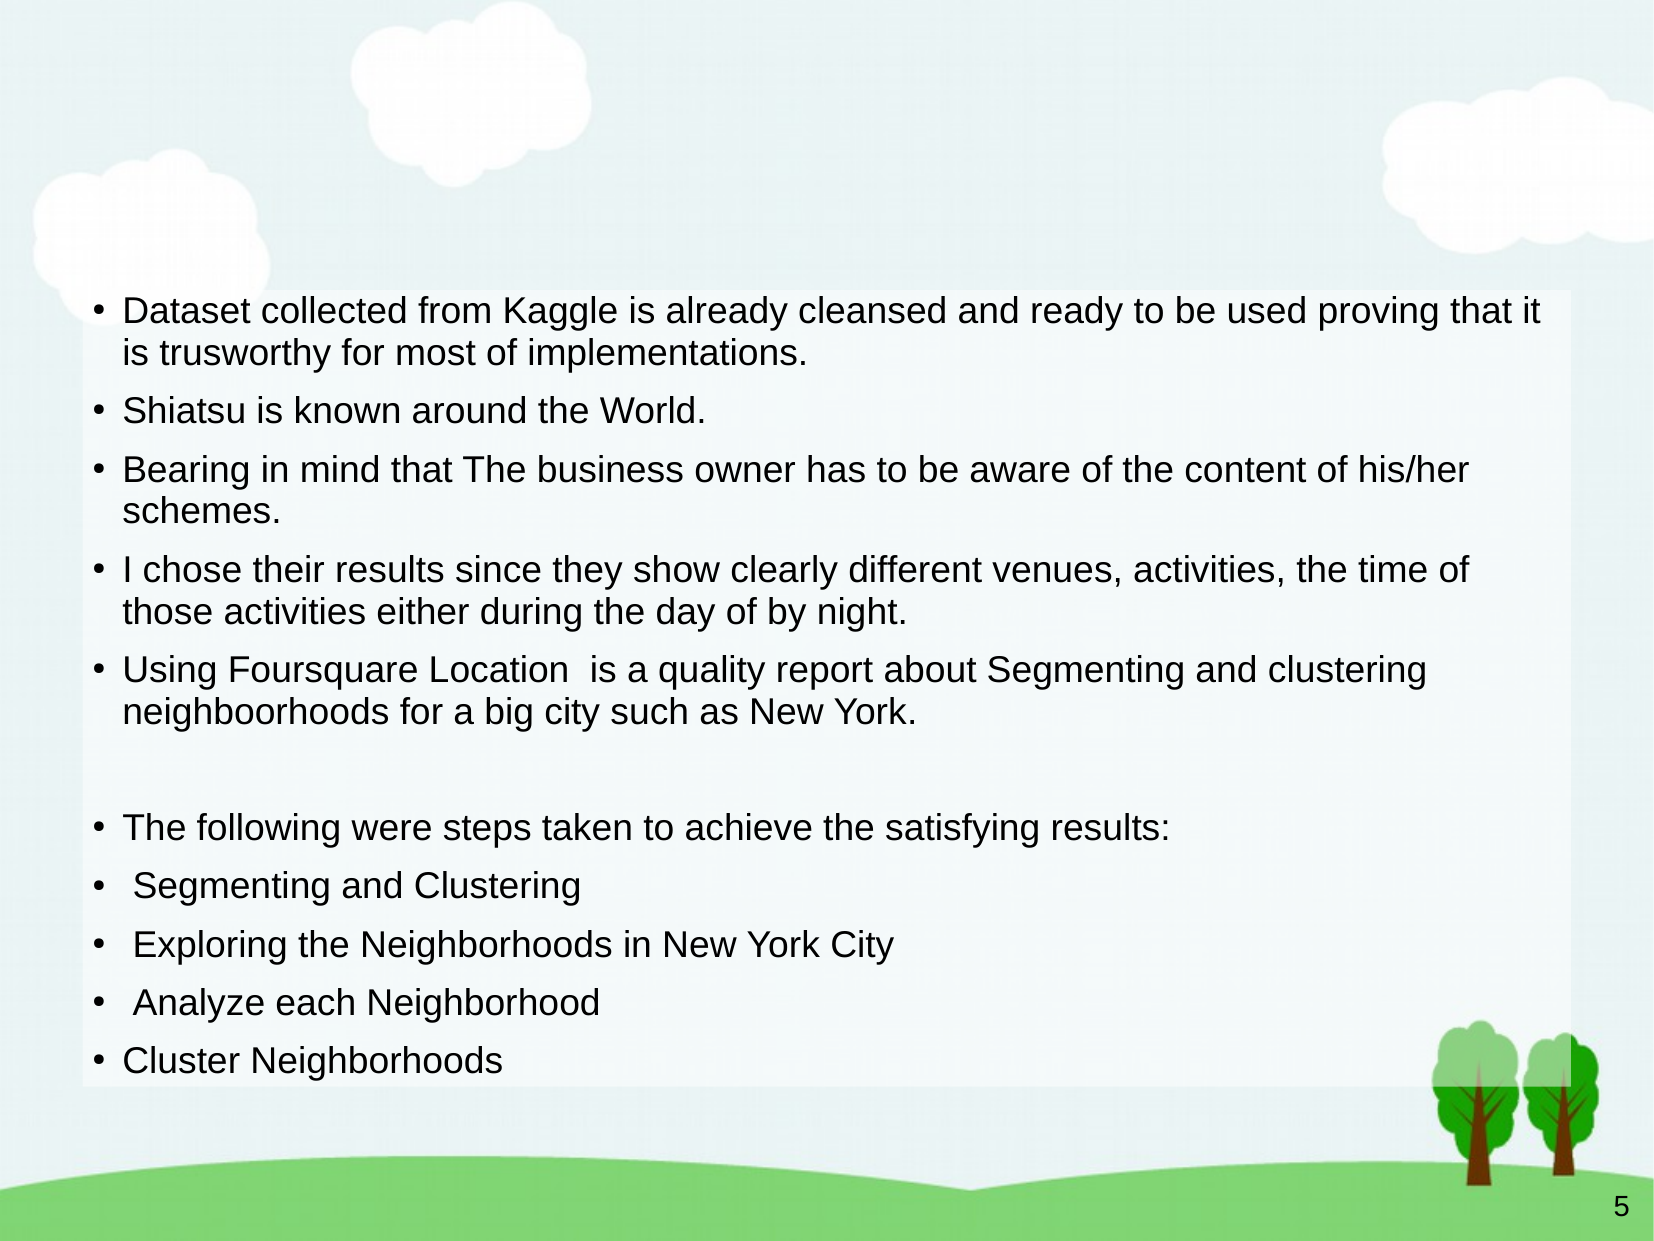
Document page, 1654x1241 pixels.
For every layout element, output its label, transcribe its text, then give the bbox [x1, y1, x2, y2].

list Dataset collected from Kaggle is already cleansed and ready to be used proving that it is trusworthy for most of implementations. Shiatsu is known around the World. Bearing in mind that The business owner has to be aware of the content of his/her schemes. I chose their results since they show clearly different venues, activities, the time of those activities either during the day of by night. Using Foursquare Location is a quality report about Segmenting and clustering neighboorhoods for a big city such as New York. The following were steps taken to achieve the satisfying results: Segmenting and Clustering Exploring the Neighborhoods in New York City Analyze each Neighborhood Cluster Neighborhoods [82, 290, 1571, 1087]
picture [0, 0, 1654, 1241]
